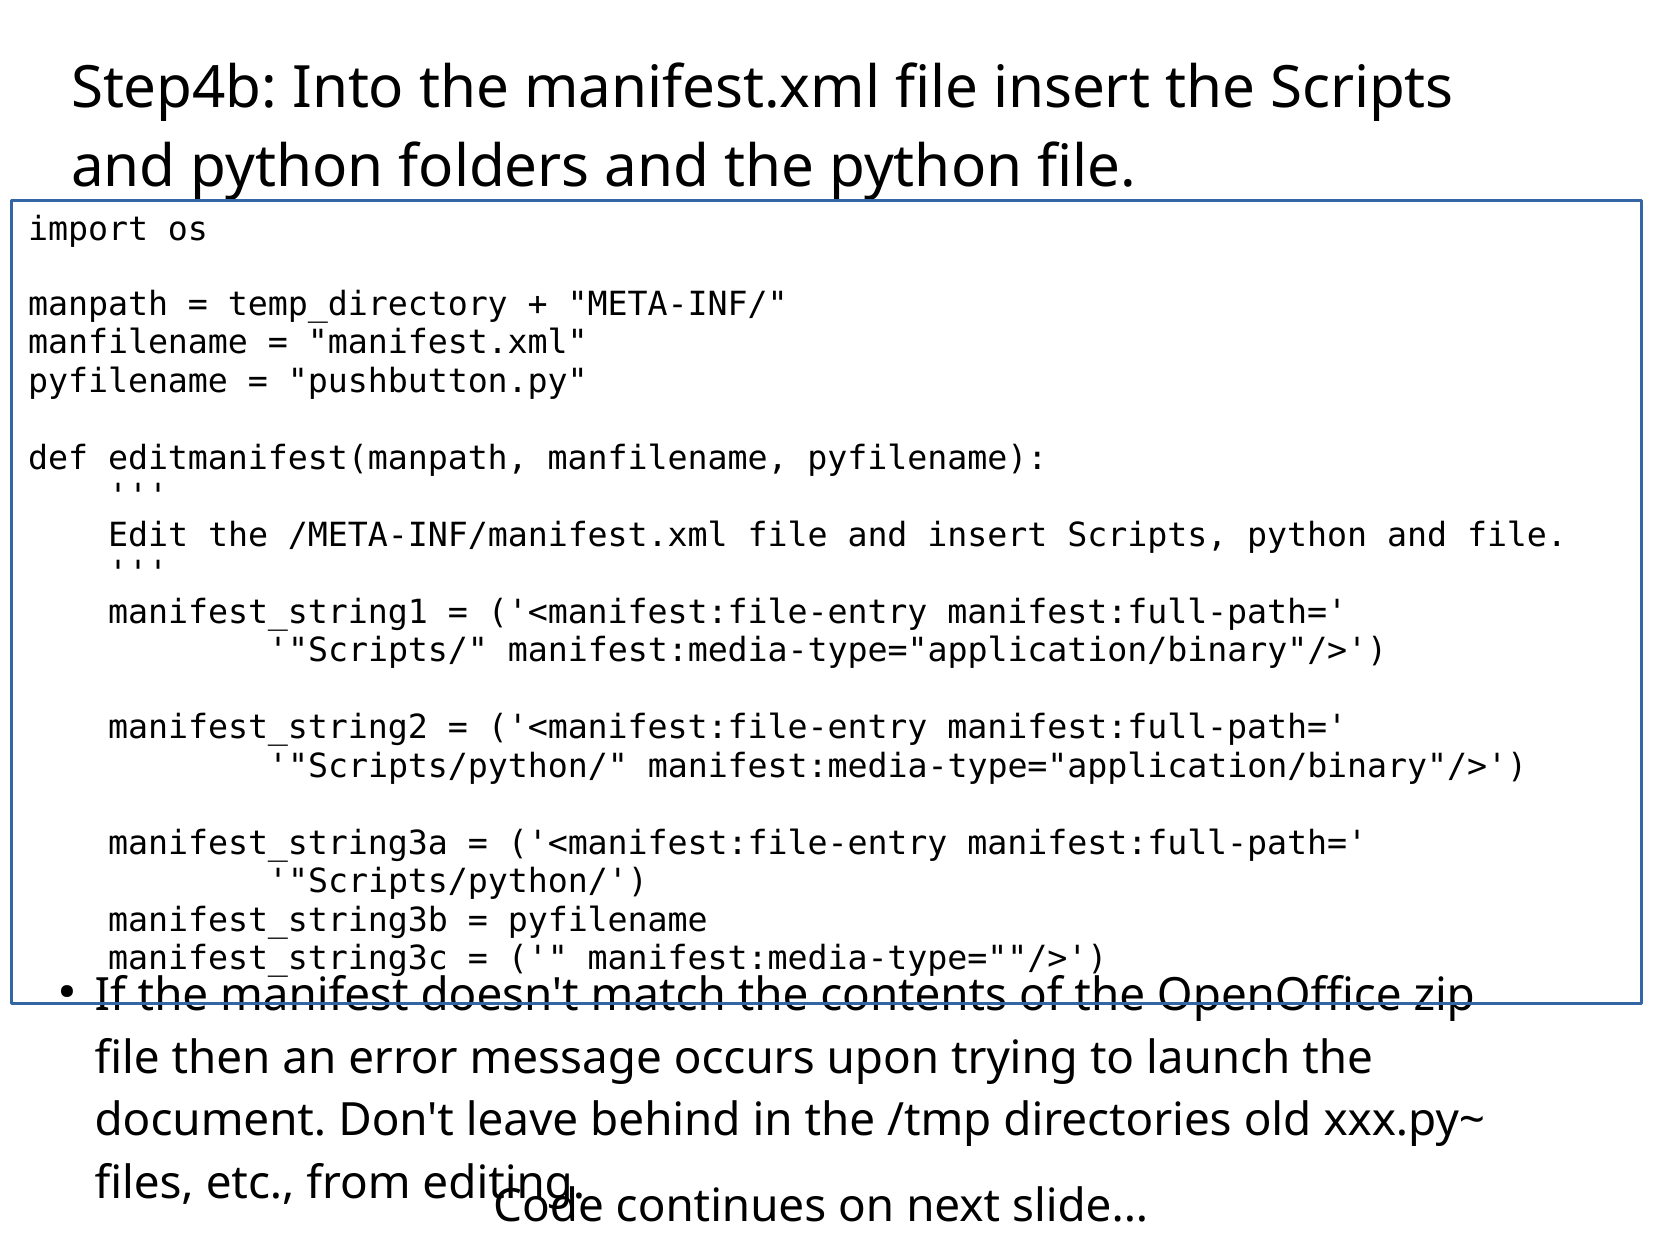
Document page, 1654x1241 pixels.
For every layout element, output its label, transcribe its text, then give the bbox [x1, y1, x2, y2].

title Step4b: Into the manifest.xml file insert the Scripts and python folders and the python file. [70, 60, 1560, 189]
text_box Code continues on next slide... [59, 1160, 1548, 1241]
text_box If the manifest doesn't match the contents of the OpenOffice zip file then an error message occurs upon trying to launch the document. Don't leave behind in the /tmp directories old xxx.py~ files, etc., from editing. [59, 1010, 1548, 1160]
text_box import os manpath = temp_directory + "META-INF/" manfilename = "manifest.xml" pyfilename = "pushbutton.py" def editmanifest(manpath, manfilename, pyfilename): ''' Edit the /META-INF/manifest.xml file and insert Scripts, python and file. ''' manifest_string1 = ('<manifest:file-entry manifest:full-path=' '"Scripts/" manifest:media-type="application/binary"/>') manifest_string2 = ('<manifest:file-entry manifest:full-path=' '"Scripts/python/" manifest:media-type="application/binary"/>') manifest_string3a = ('<manifest:file-entry manifest:full-path=' '"Scripts/python/') manifest_string3b = pyfilename manifest_string3c = ('" manifest:media-type=""/>') [11, 200, 1642, 1004]
